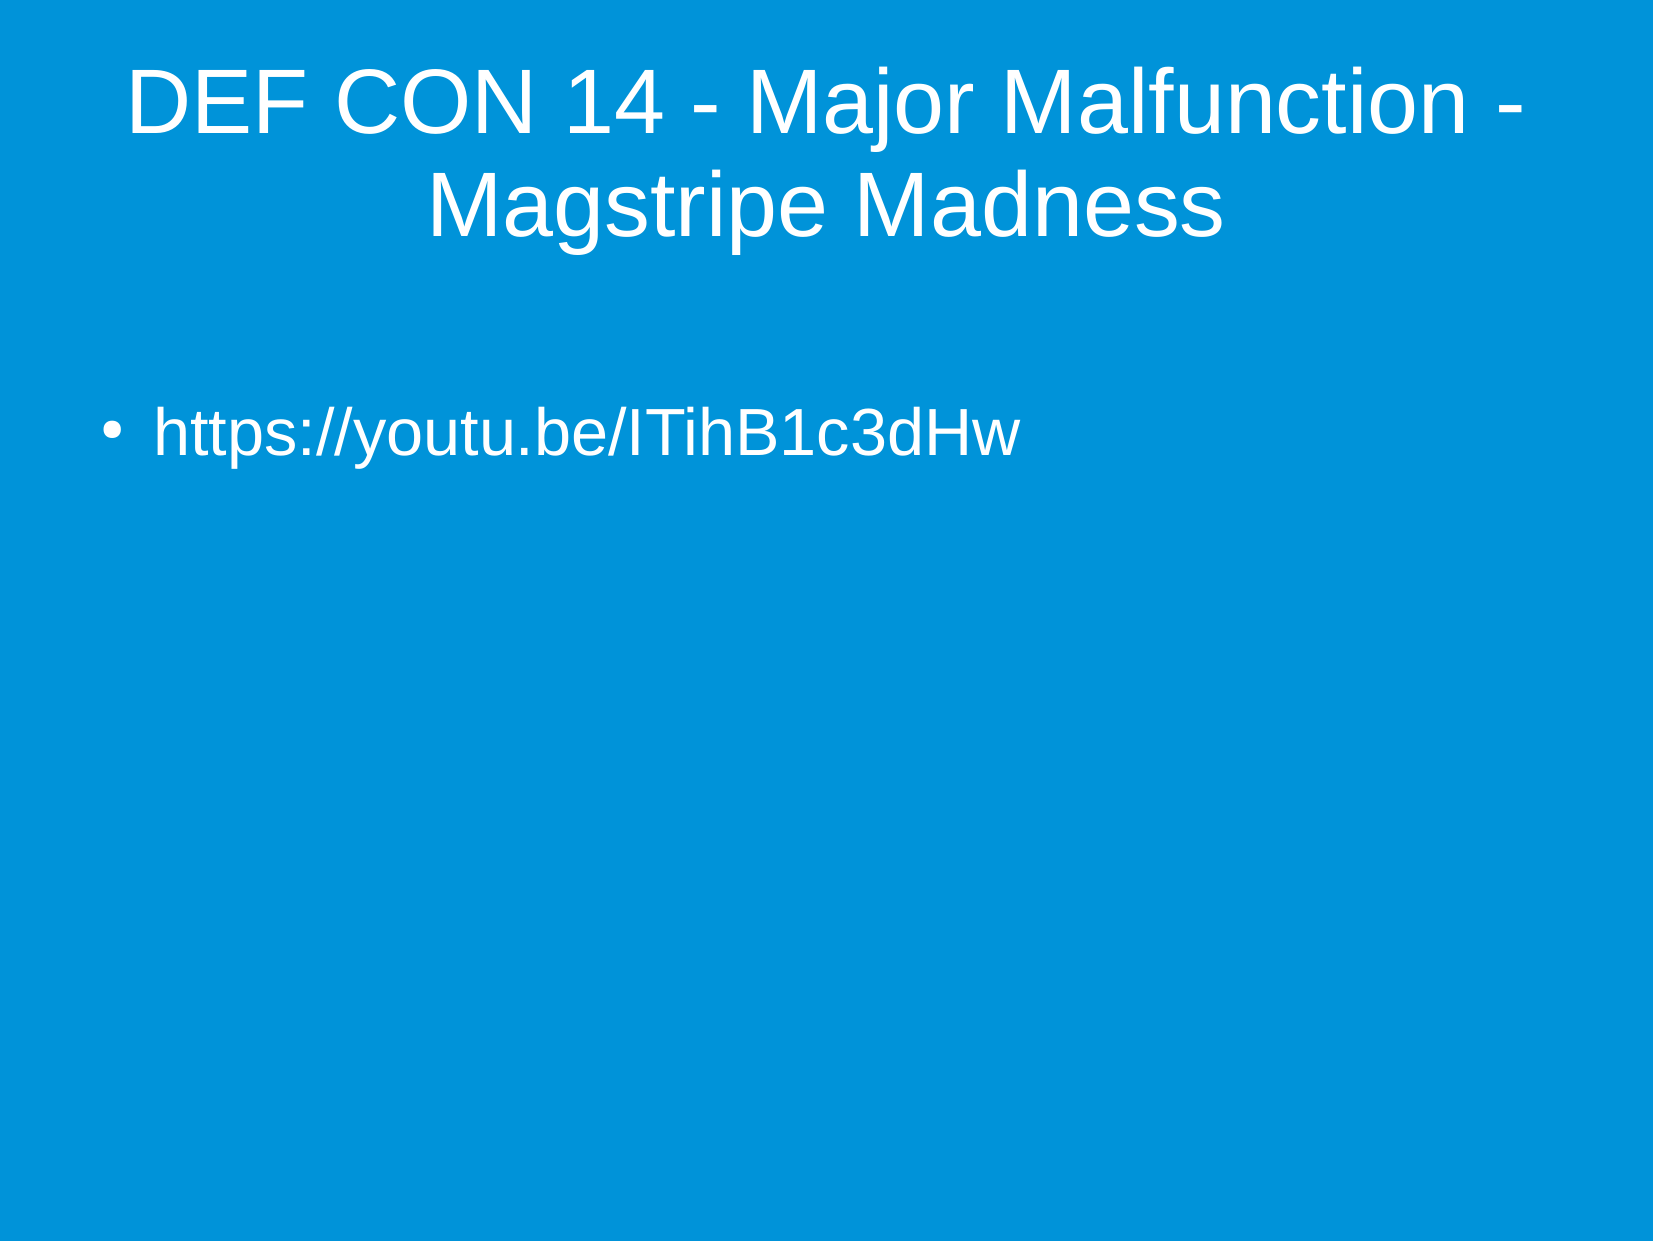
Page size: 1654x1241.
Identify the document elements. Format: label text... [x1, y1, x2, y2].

list https://youtu.be/ITihB1c3dHw [82, 290, 1571, 1010]
title DEF CON 14 - Major Malfunction - Magstripe Madness [82, 49, 1571, 257]
